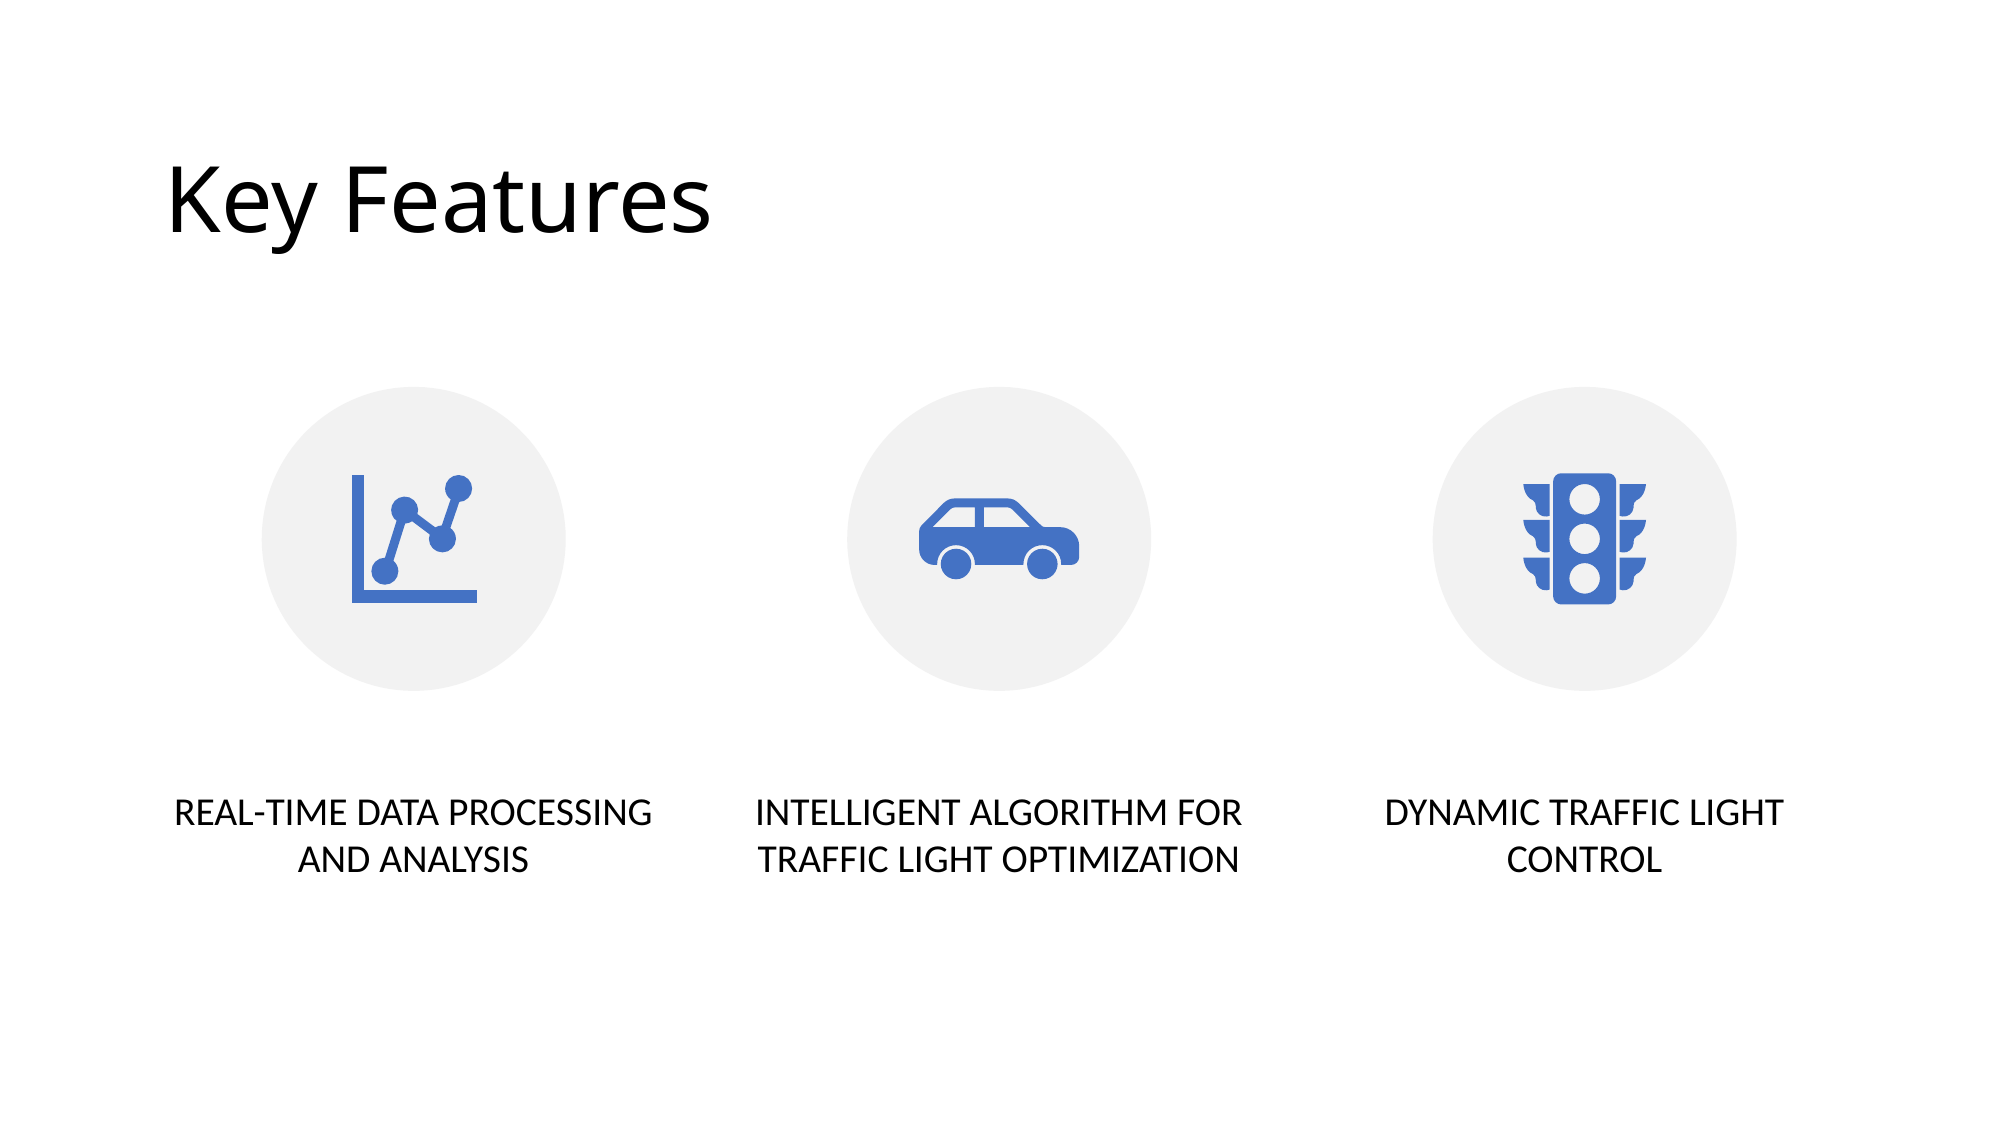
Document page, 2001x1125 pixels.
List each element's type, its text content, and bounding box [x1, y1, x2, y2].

text_box Dynamic traffic light control [1335, 785, 1834, 904]
text_box Intelligent algorithm for traffic light optimization [750, 785, 1249, 904]
text_box [847, 386, 1152, 691]
text_box Real-time data processing and analysis [164, 785, 663, 904]
text_box [1432, 386, 1737, 691]
title Key Features [149, 99, 1849, 307]
text_box [261, 386, 566, 691]
